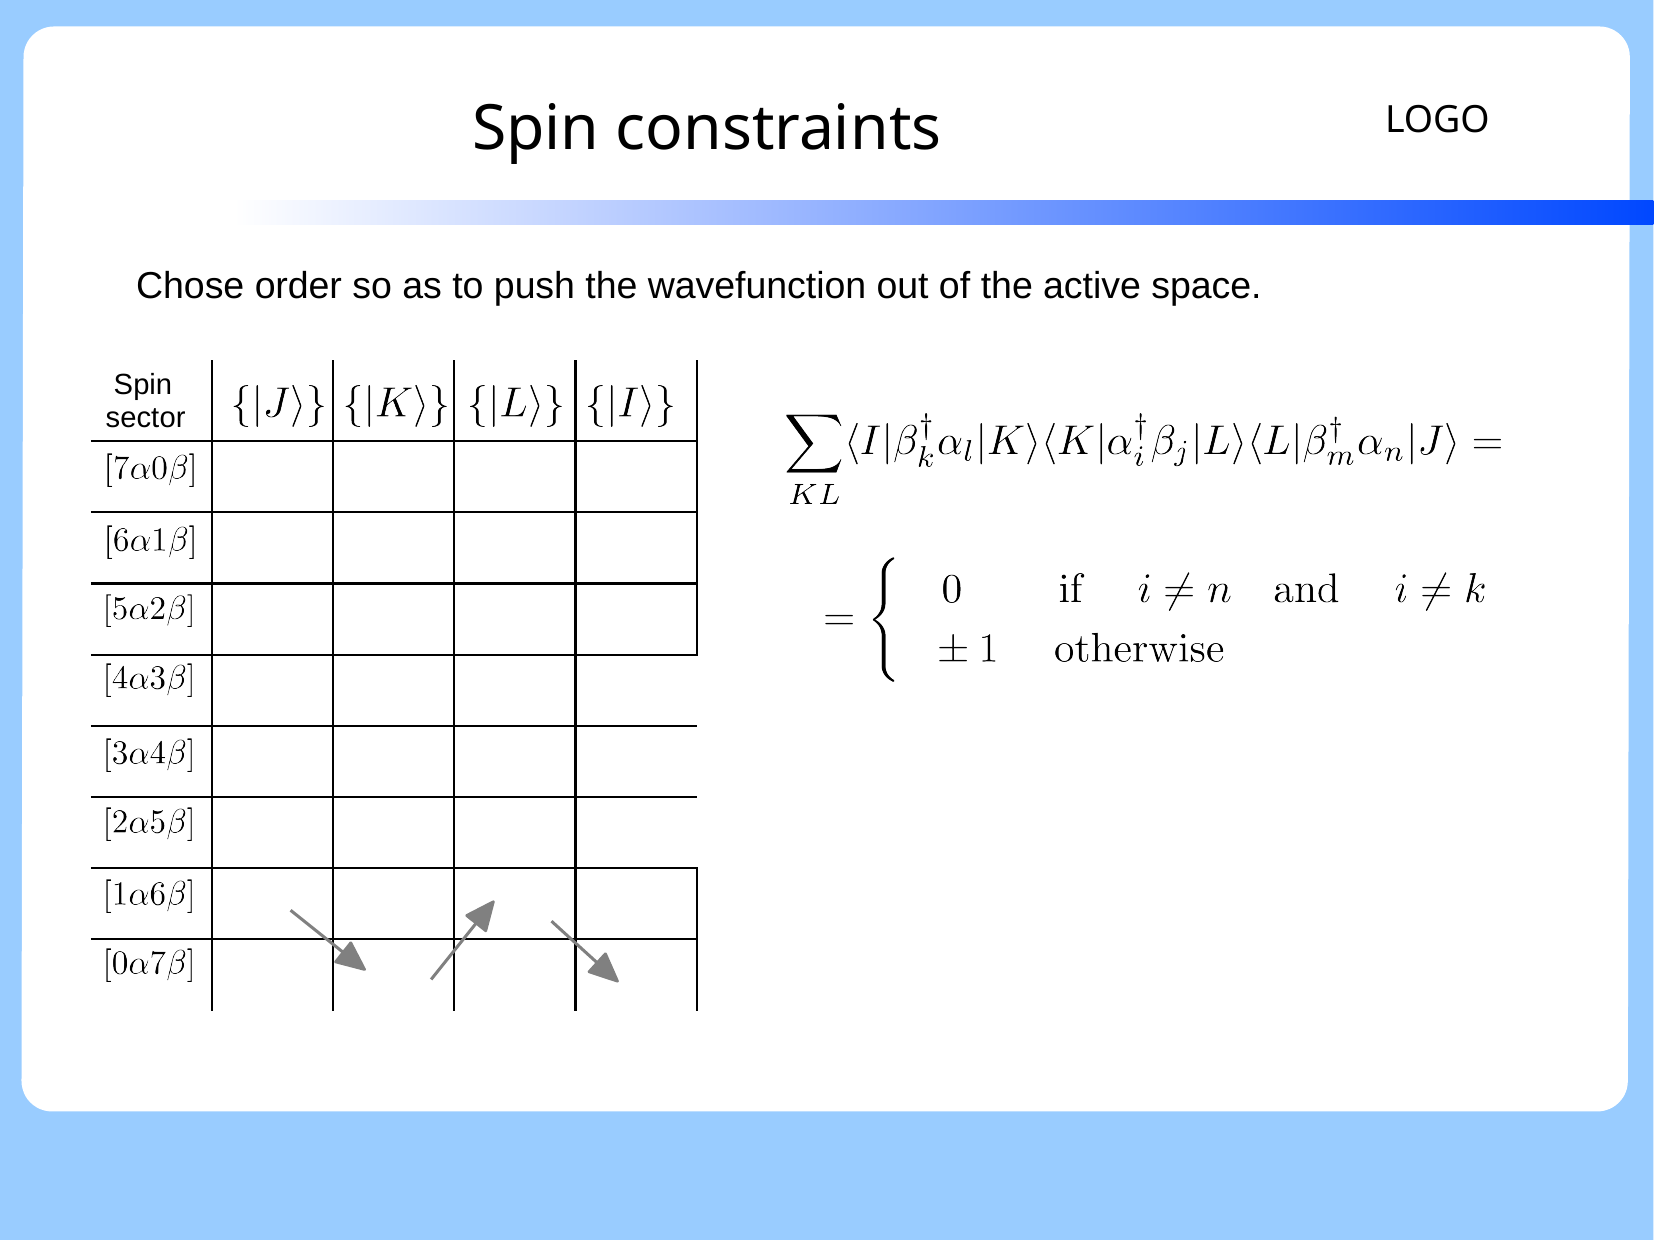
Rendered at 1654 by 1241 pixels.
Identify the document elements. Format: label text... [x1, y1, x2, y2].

table_header [577, 360, 696, 440]
table_cell [455, 442, 574, 511]
table_cell [213, 513, 332, 582]
table_cell [334, 656, 453, 725]
table_cell [91, 513, 211, 582]
table_cell [213, 869, 332, 938]
table_cell [455, 798, 574, 867]
table_cell [213, 656, 332, 725]
title Spin constraints [82, 49, 1332, 201]
table_header [334, 360, 453, 440]
picture [233, 384, 324, 427]
table_cell [91, 869, 211, 938]
picture [786, 413, 1501, 504]
text_box Chose order so as to push the wavefunction out of the active space. [121, 257, 1506, 314]
picture [106, 807, 192, 841]
table_cell [455, 940, 574, 1011]
table_cell [455, 585, 574, 654]
table_cell [455, 727, 574, 796]
table_cell [577, 513, 696, 582]
table_header [213, 360, 332, 440]
table_header [455, 360, 574, 440]
table_cell [91, 798, 211, 867]
picture [106, 948, 192, 982]
picture [106, 663, 192, 697]
table_cell [334, 940, 453, 1011]
table_cell [213, 798, 332, 867]
table_cell [91, 940, 211, 1011]
table_cell [91, 656, 211, 725]
table_cell [577, 585, 696, 654]
table_cell [577, 869, 696, 938]
picture [106, 879, 192, 913]
picture [1382, 29, 1556, 195]
table_cell [91, 727, 211, 796]
table_cell [455, 656, 574, 725]
picture [107, 525, 194, 559]
table_cell [91, 442, 211, 511]
table_cell [334, 513, 453, 582]
table_cell [334, 442, 453, 511]
picture [587, 384, 673, 427]
picture [106, 738, 192, 772]
picture [106, 594, 192, 628]
table_cell [455, 513, 574, 582]
table_cell [577, 656, 697, 725]
picture [825, 557, 1485, 683]
table_cell [213, 727, 332, 796]
table_cell [577, 940, 696, 1011]
table_cell [213, 585, 332, 654]
table_cell [213, 940, 332, 1011]
picture [469, 384, 562, 427]
table_cell [334, 798, 453, 867]
table_cell [334, 948, 340, 960]
table_cell [334, 585, 453, 654]
table_cell [455, 869, 574, 938]
picture [107, 453, 194, 487]
table_cell [334, 727, 453, 796]
table_header Spin sector [91, 360, 211, 440]
table_cell [91, 585, 211, 654]
table_cell [577, 727, 697, 796]
picture [345, 384, 447, 427]
table_cell [577, 442, 696, 511]
table_cell [577, 798, 697, 867]
table_cell [213, 442, 332, 511]
table_cell [334, 869, 453, 938]
